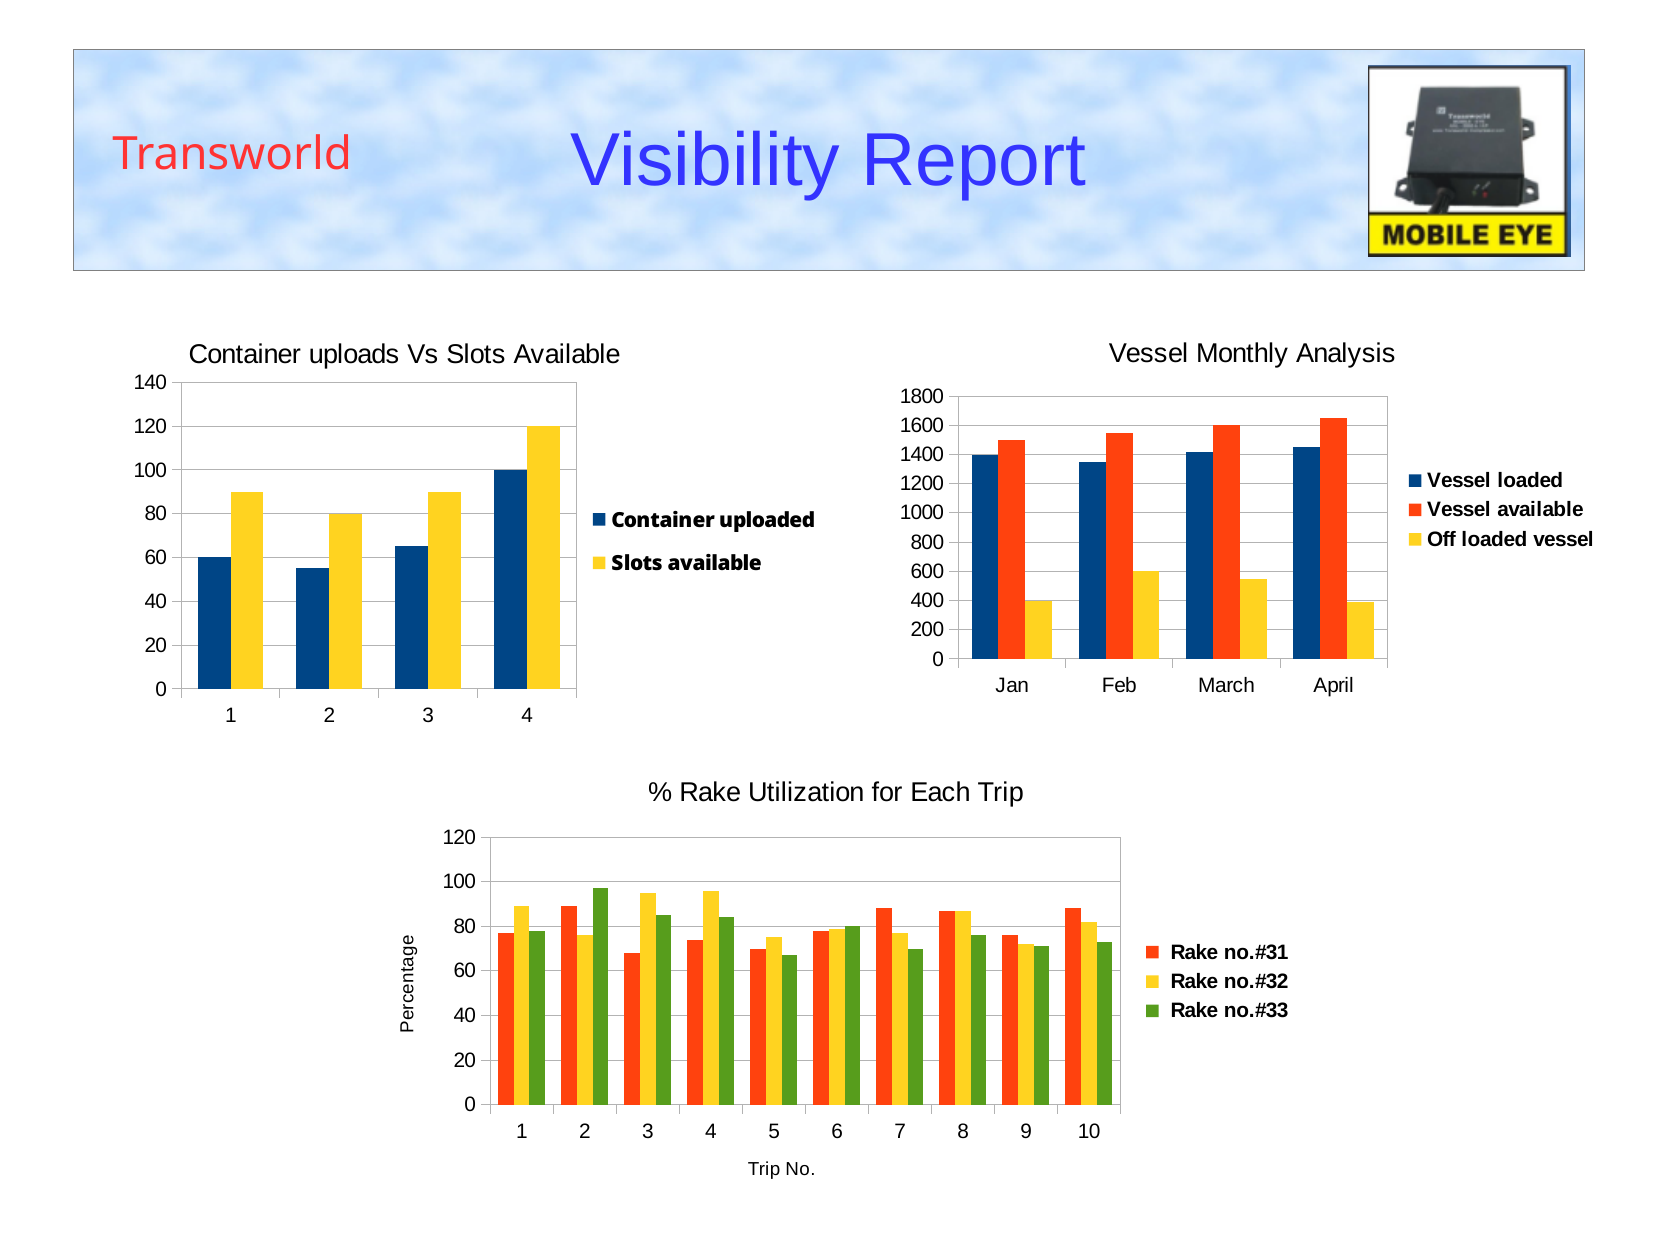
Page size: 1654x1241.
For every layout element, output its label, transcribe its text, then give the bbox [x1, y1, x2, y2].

text_box Visibility Report [73, 49, 1585, 271]
chart [885, 315, 1621, 706]
picture [1368, 65, 1571, 257]
chart [97, 332, 841, 751]
chart [363, 753, 1308, 1211]
text_box Transworld [97, 112, 413, 178]
